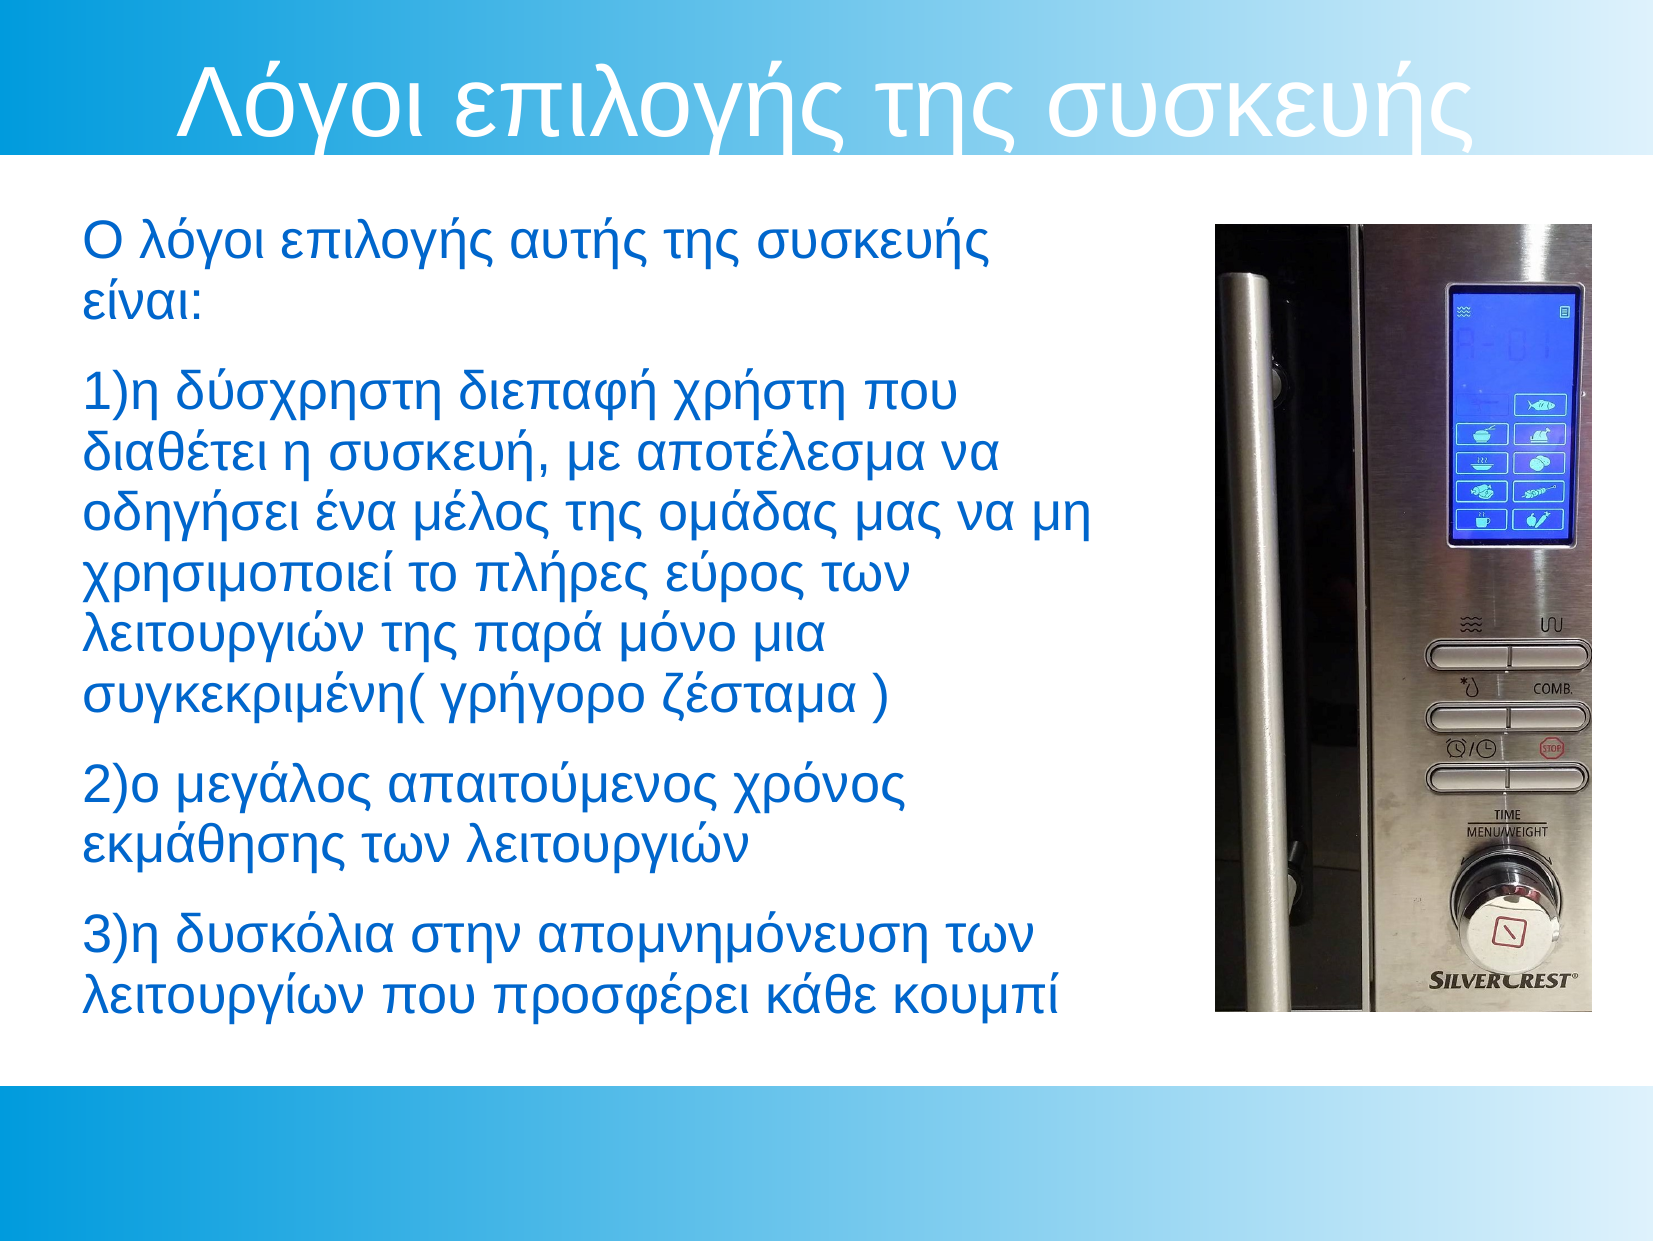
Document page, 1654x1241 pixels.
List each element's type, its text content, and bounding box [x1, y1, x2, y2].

picture [1215, 224, 1592, 1012]
list Ο λόγοι επιλογής αυτής της συσκευής είναι: 1)η δύσχρηστη διεπαφή χρήστη που διαθέτει η συσκευή, με αποτέλεσμα να οδηγήσει ένα μέλος της ομάδας μας να μη χρησιμοποιεί το πλήρες εύρος των λειτουργιών της παρά μόνο μια συγκεκριμένη( γρήγορο ζέσταμα ) 2)ο μεγάλος απαιτούμενος χρόνος εκμάθησης των λειτουργιών 3)η δυσκόλια στην απομνημόνευση των λειτουργίων που προσφέρει κάθε κουμπί [82, 210, 1096, 1201]
title Λόγοι επιλογής της συσκευής [82, 45, 1571, 158]
